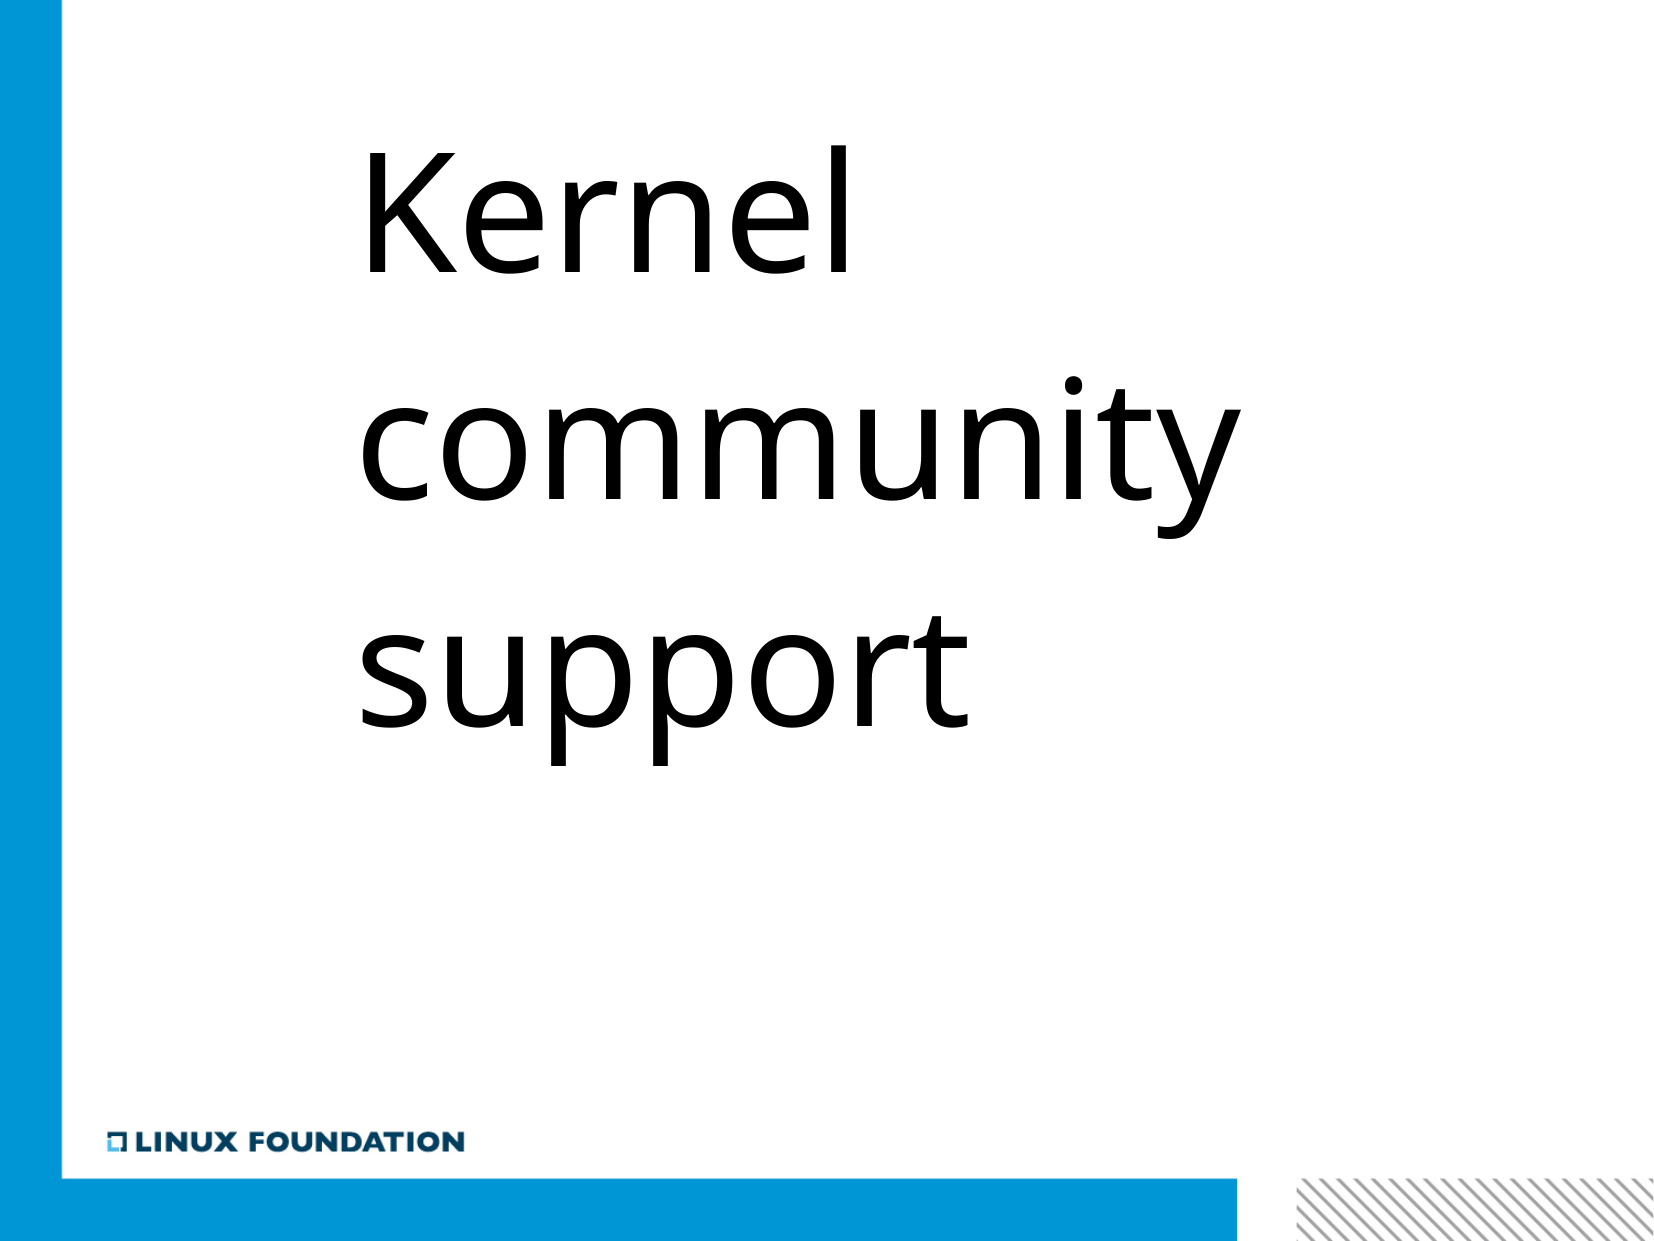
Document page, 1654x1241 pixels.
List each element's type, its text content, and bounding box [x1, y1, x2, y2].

picture [62, 0, 1654, 1241]
text_box Kernel community support [339, 87, 1314, 703]
